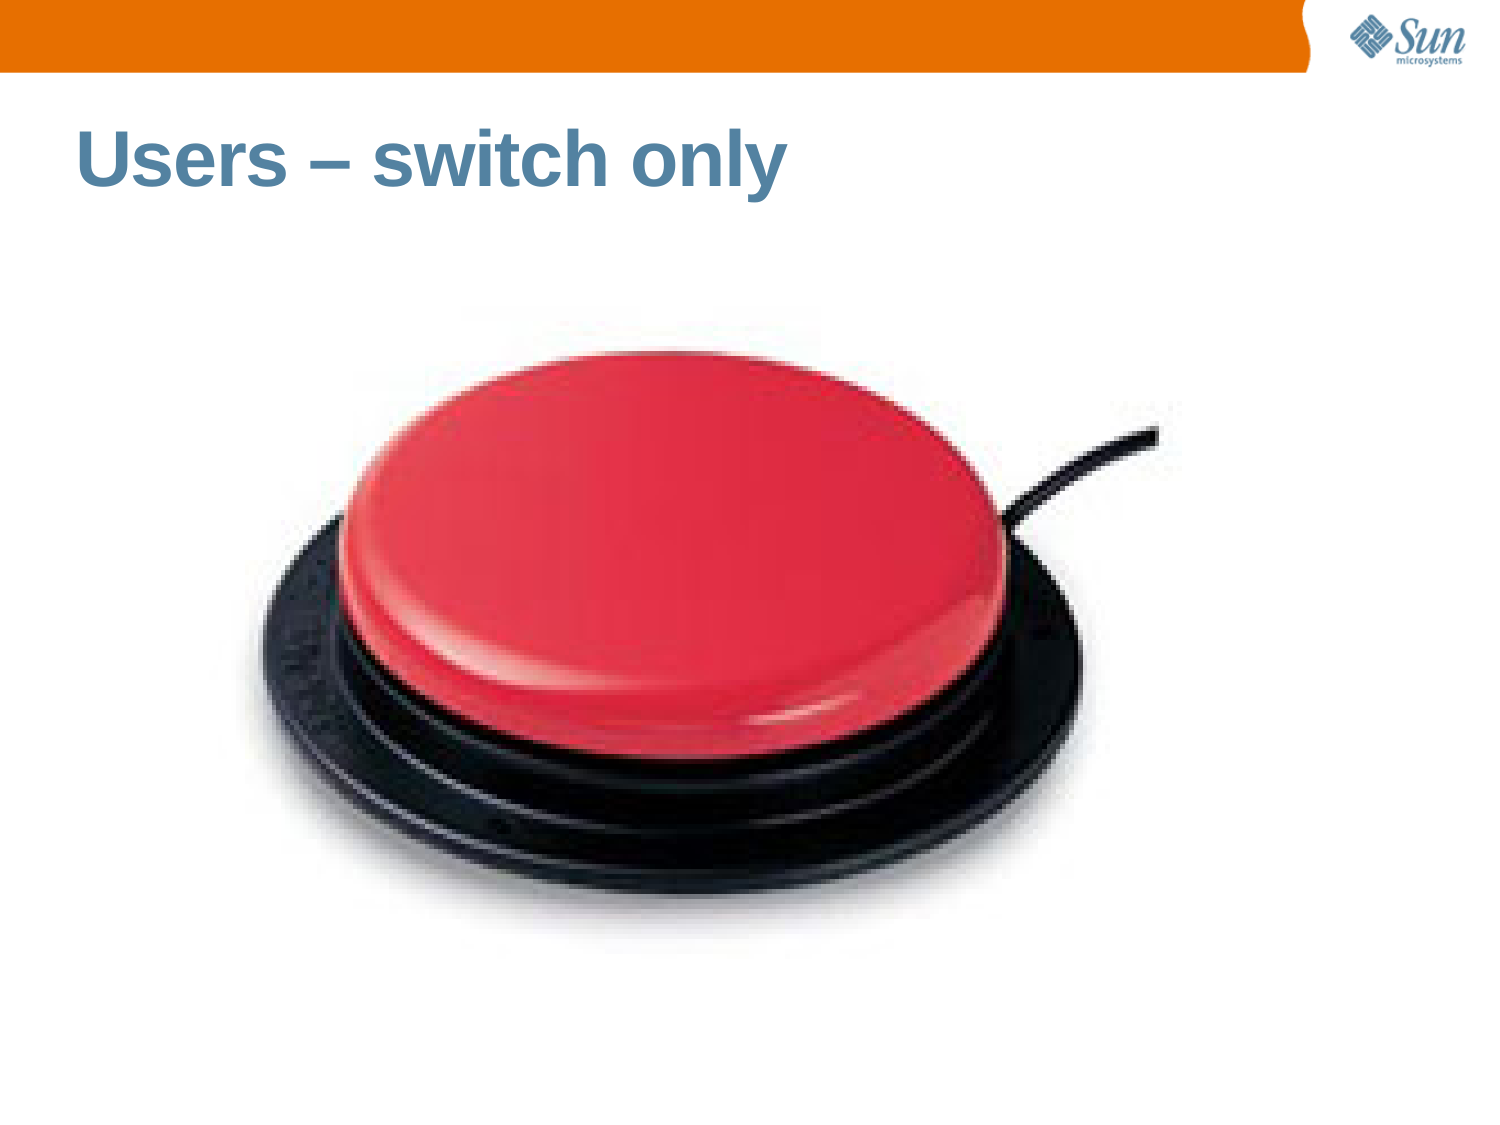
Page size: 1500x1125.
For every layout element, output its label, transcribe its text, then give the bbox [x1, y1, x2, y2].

picture [173, 242, 1187, 989]
title Users – switch only [75, 122, 1438, 228]
picture [0, 0, 1500, 75]
